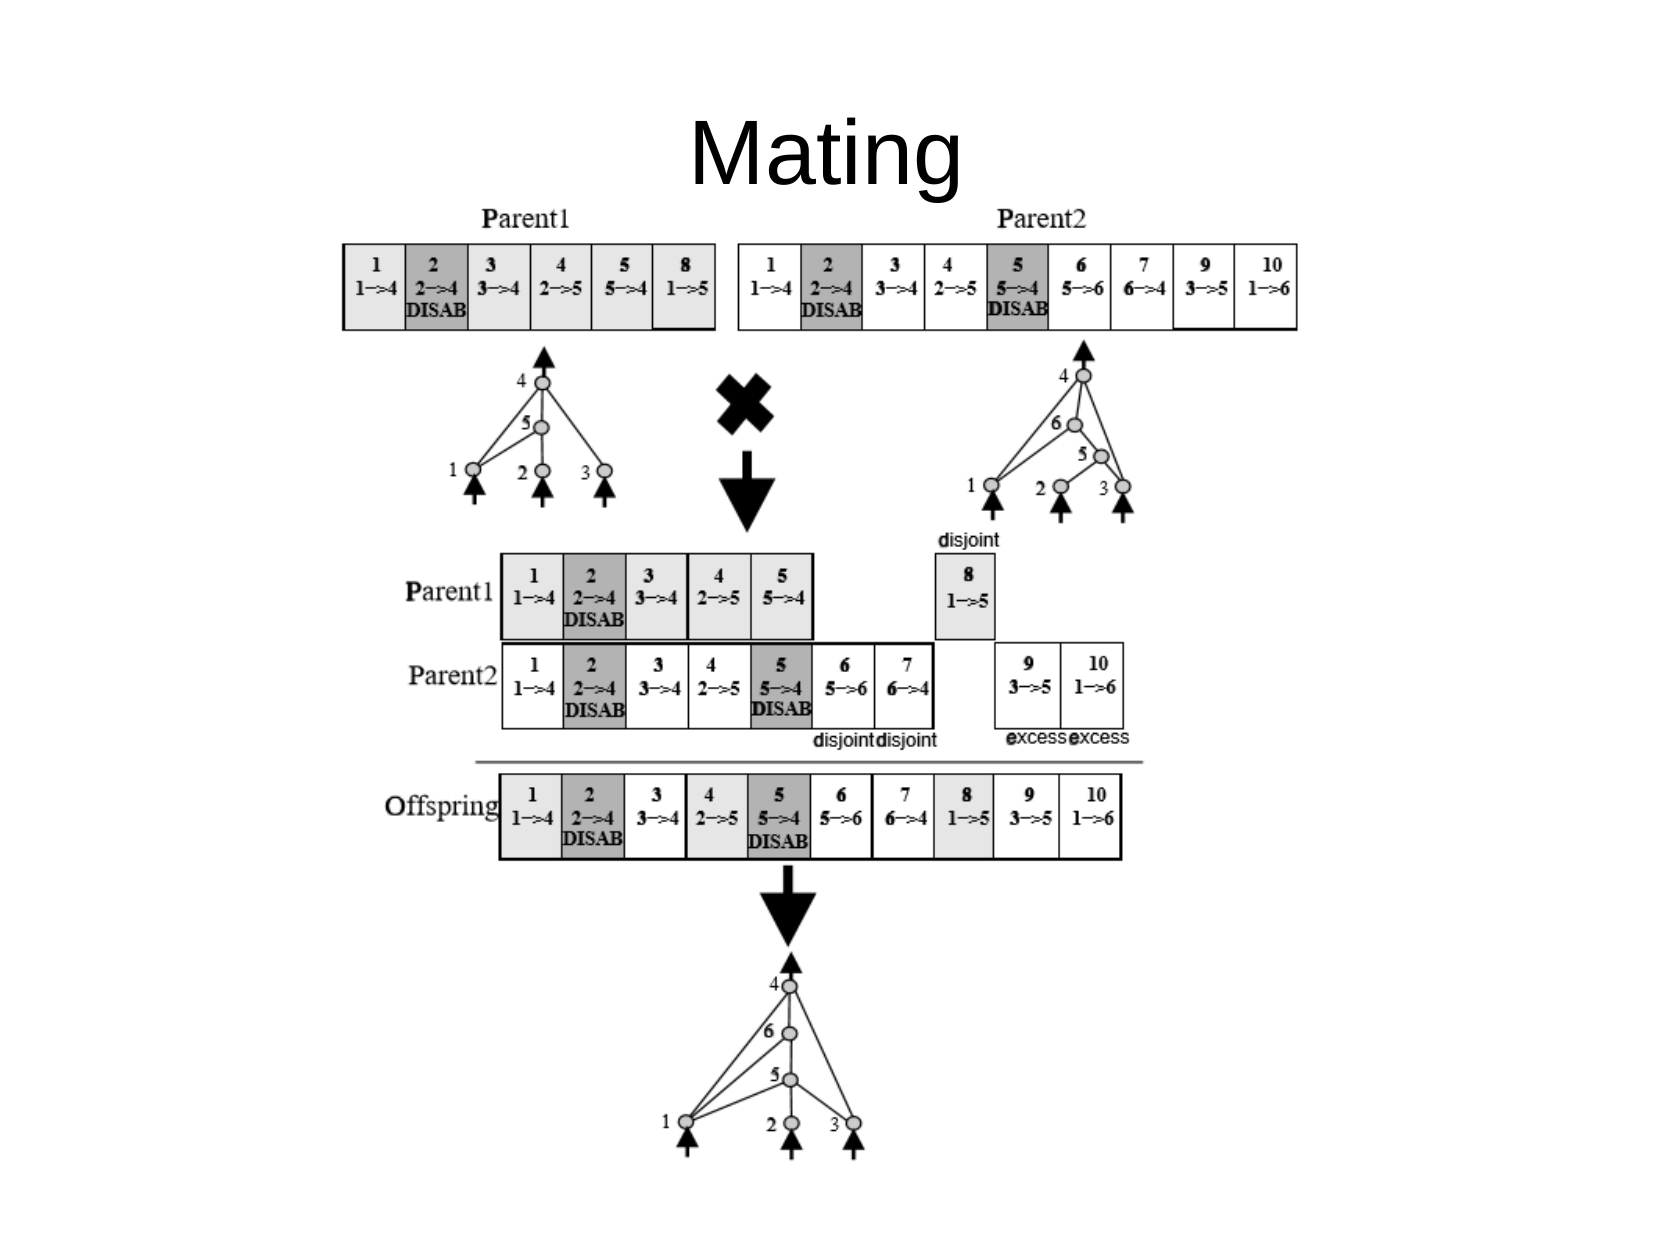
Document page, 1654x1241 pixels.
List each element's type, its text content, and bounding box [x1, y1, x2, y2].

picture [236, 257, 1473, 1205]
title Mating [82, 49, 1571, 257]
